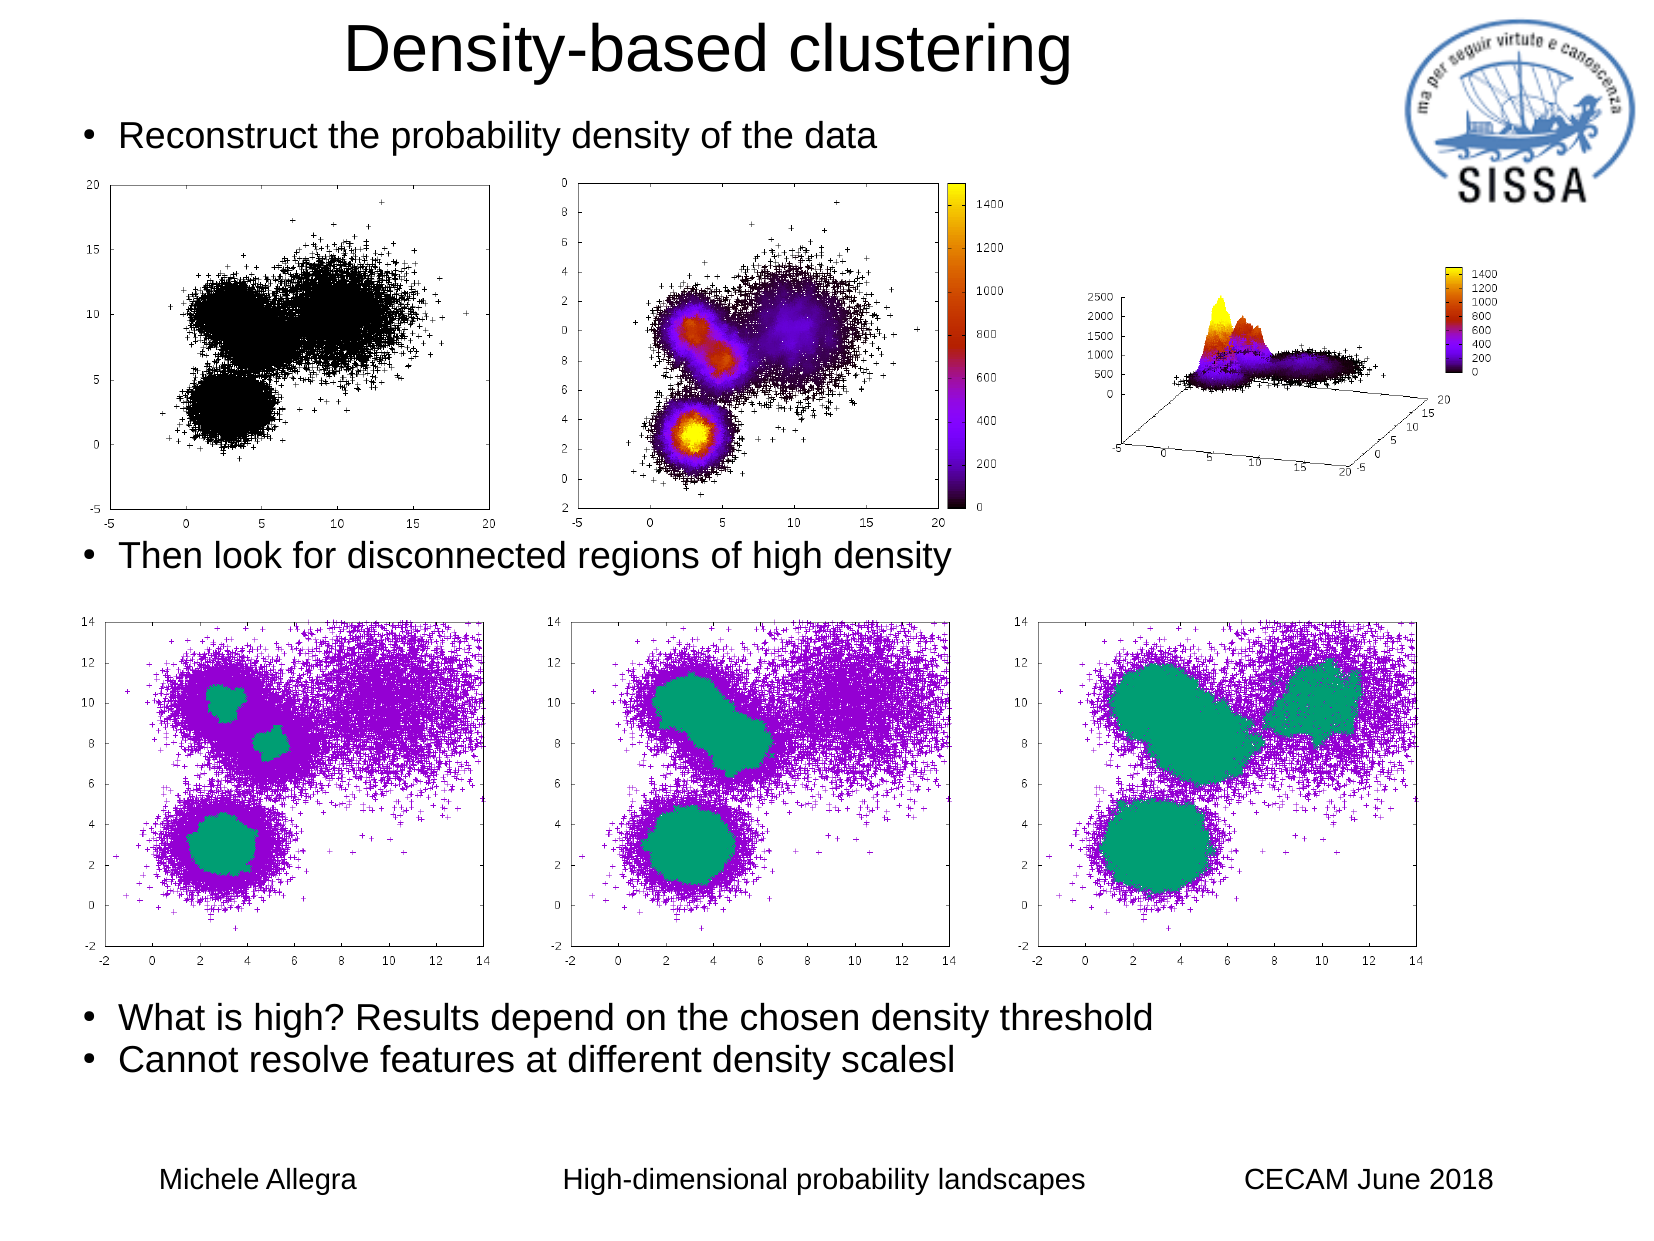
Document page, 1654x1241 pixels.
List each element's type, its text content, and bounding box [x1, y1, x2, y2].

picture [1045, 16, 1652, 526]
picture [67, 167, 1029, 539]
title Density-based clustering [82, 0, 1335, 100]
title Michele Allegra High-dimensional probability landscapes CECAM June 2018 [82, 1141, 1571, 1217]
subtitle Reconstruct the probability density of the data Then look for disconnected regions of high density What is high? Results depend on the chosen density threshold Cannot resolve features at different density scalesl [82, 114, 1571, 1123]
picture [62, 606, 1489, 977]
